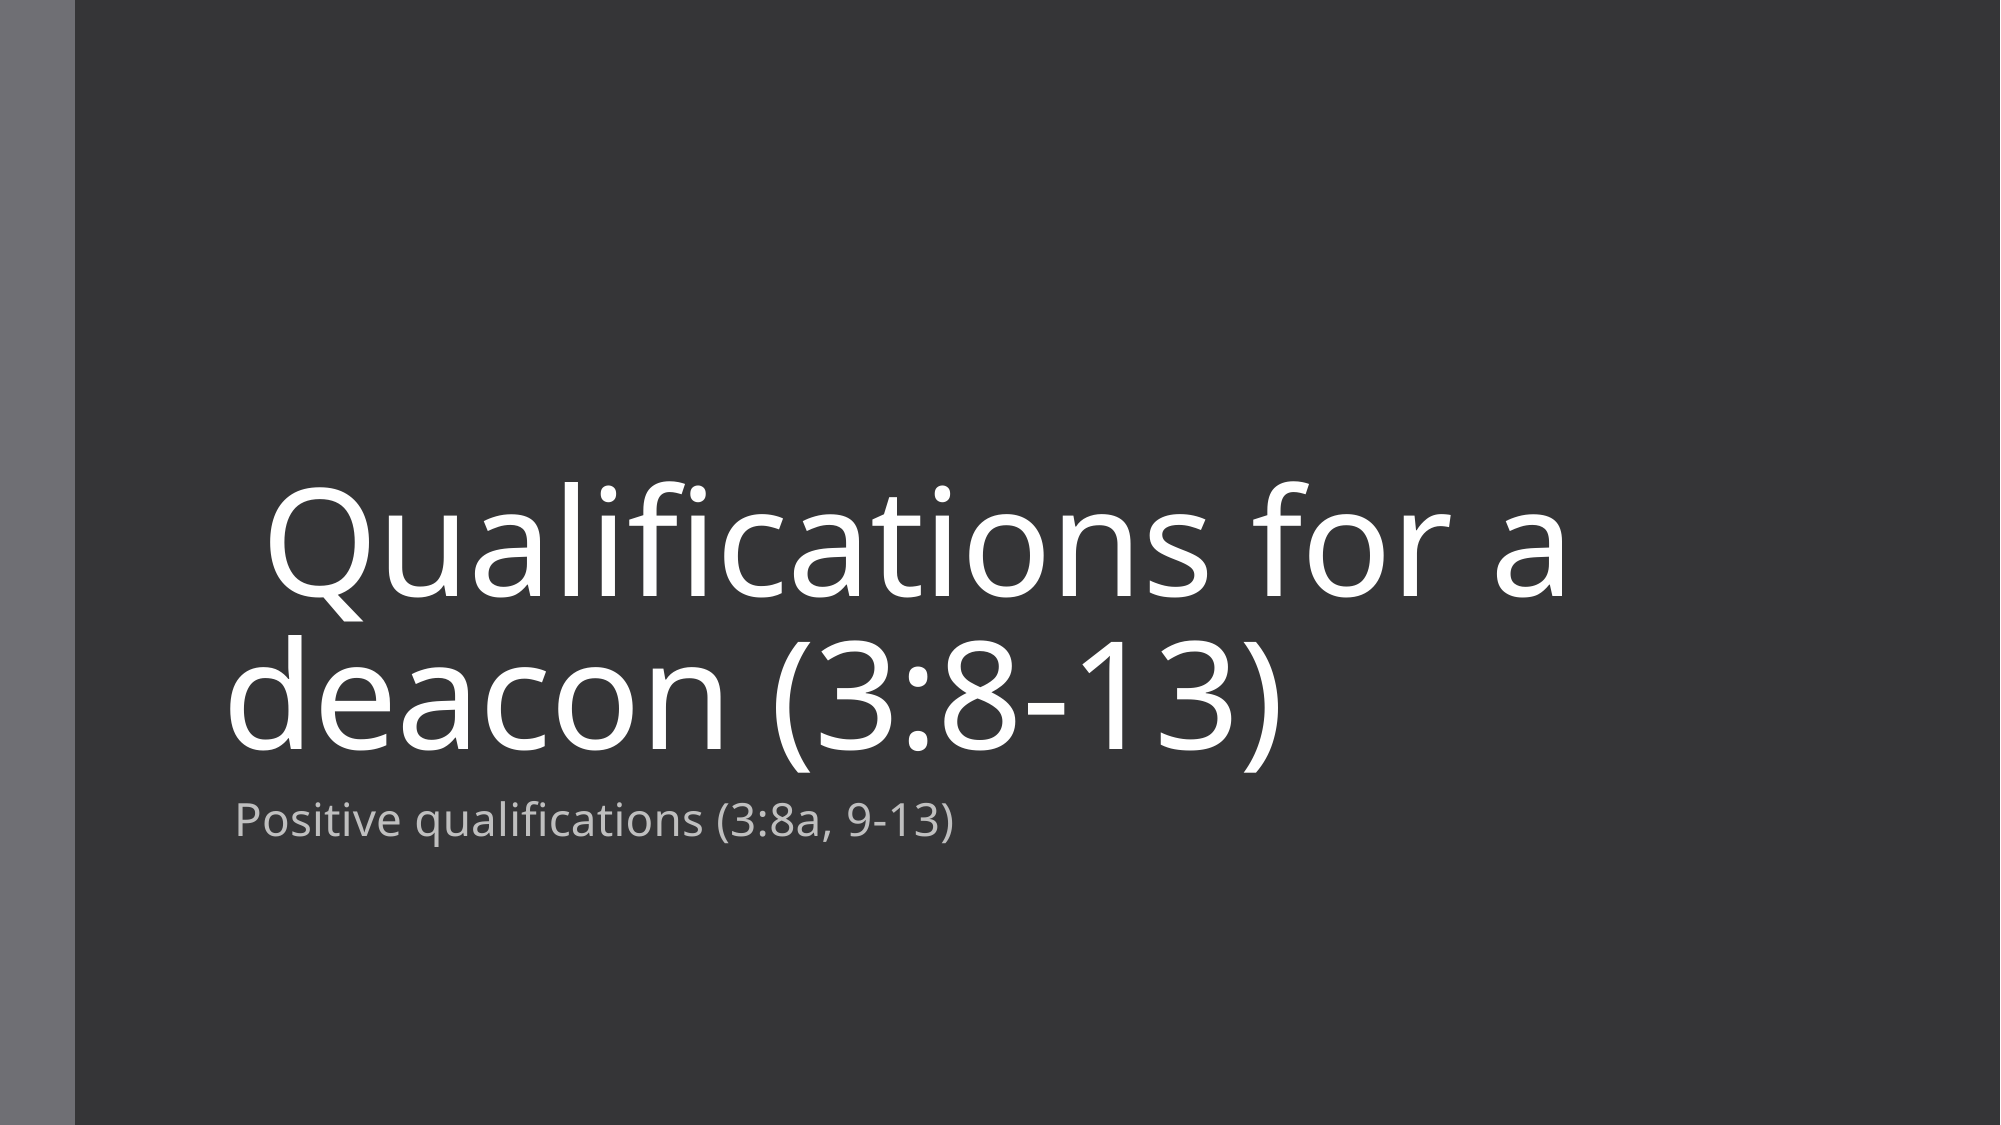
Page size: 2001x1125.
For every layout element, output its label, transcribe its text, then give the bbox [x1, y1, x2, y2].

title Qualifications for a deacon (3:8-13) [206, 124, 1752, 787]
subtitle Positive qualifications (3:8a, 9-13) [206, 787, 1752, 1066]
